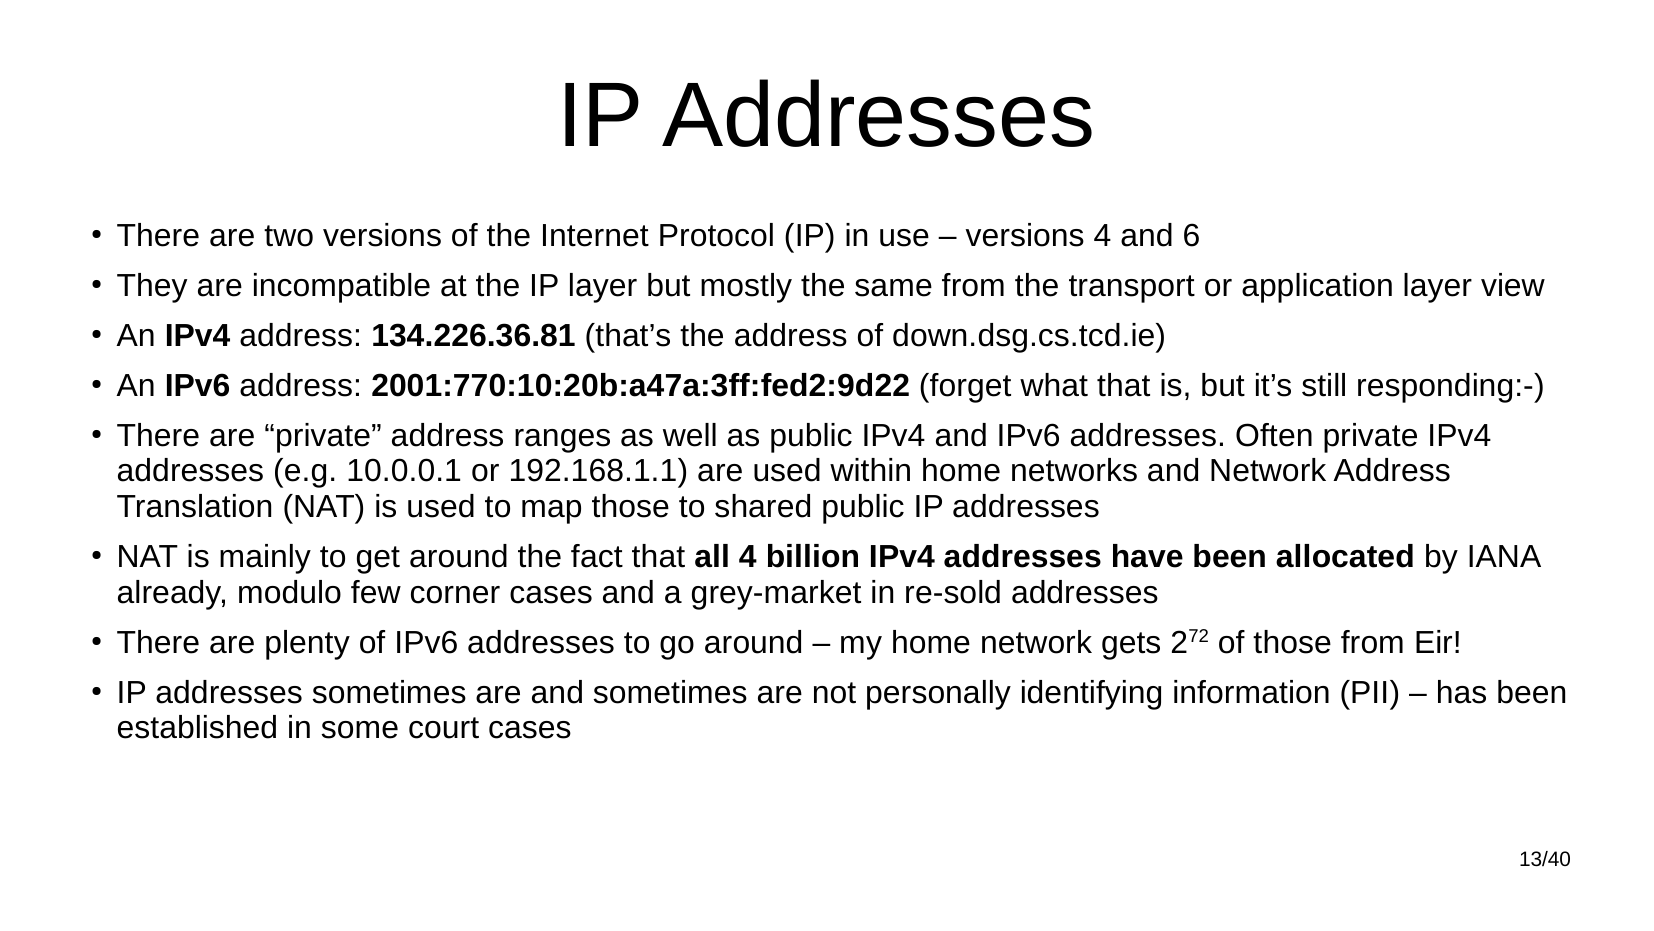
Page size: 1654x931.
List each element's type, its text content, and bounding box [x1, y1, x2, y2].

title IP Addresses [82, 37, 1571, 193]
list There are two versions of the Internet Protocol (IP) in use – versions 4 and 6 They are incompatible at the IP layer but mostly the same from the transport or application layer view An IPv4 address: 134.226.36.81 (that’s the address of down.dsg.cs.tcd.ie) An IPv6 address: 2001:770:10:20b:a47a:3ff:fed2:9d22 (forget what that is, but it’s still responding:-) There are “private” address ranges as well as public IPv4 and IPv6 addresses. Often private IPv4 addresses (e.g. 10.0.0.1 or 192.168.1.1) are used within home networks and Network Address Translation (NAT) is used to map those to shared public IP addresses NAT is mainly to get around the fact that all 4 billion IPv4 addresses have been allocated by IANA already, modulo few corner cases and a grey-market in re-sold addresses There are plenty of IPv6 addresses to go around – my home network gets 272 of those from Eir! IP addresses sometimes are and sometimes are not personally identifying information (PII) – has been established in some court cases [82, 217, 1576, 758]
